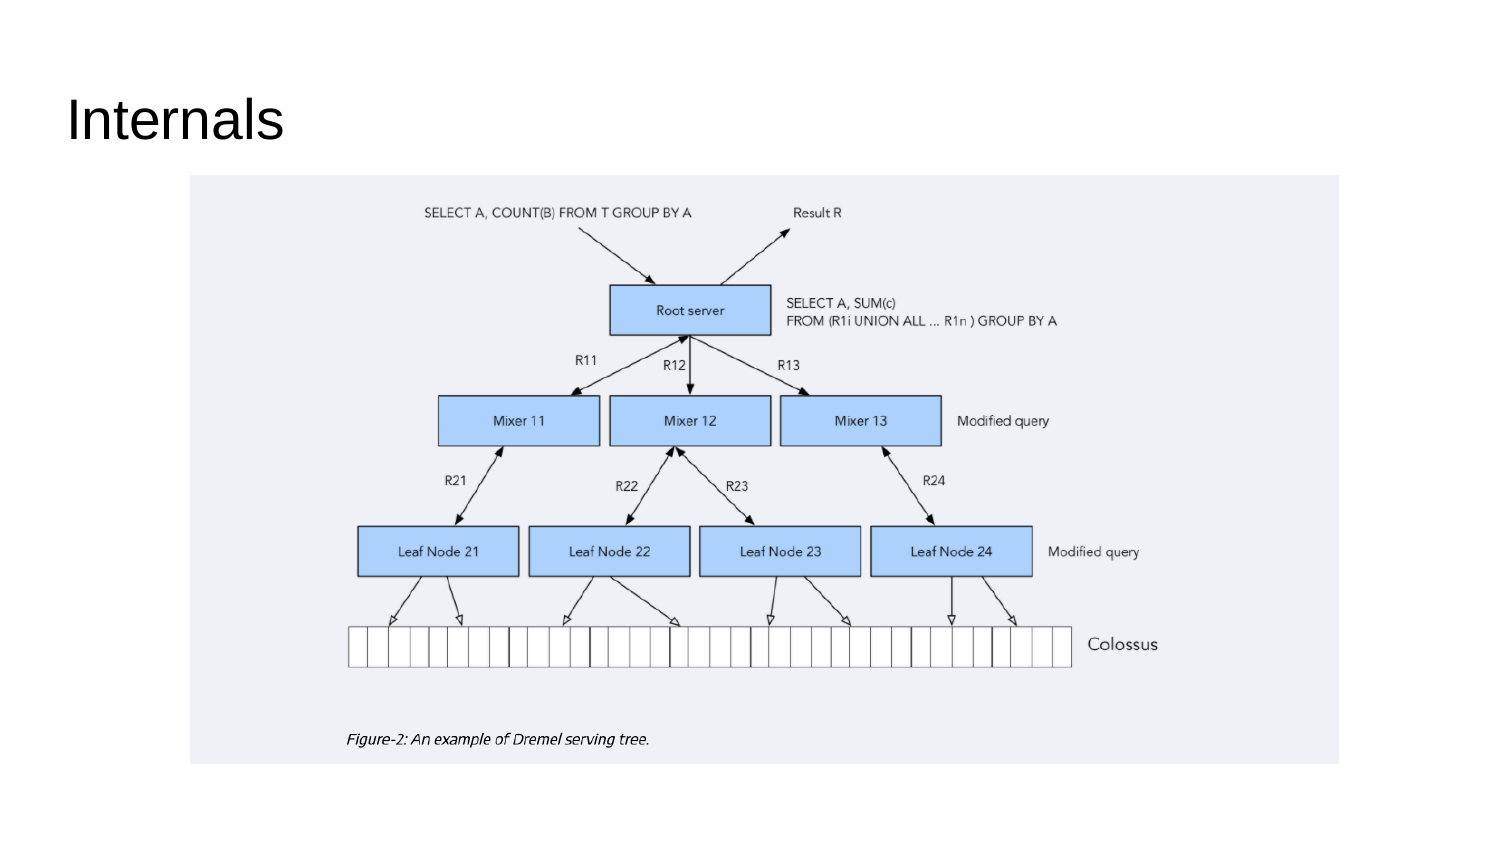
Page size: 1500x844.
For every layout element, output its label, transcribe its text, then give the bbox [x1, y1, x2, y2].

picture [190, 175, 1339, 764]
title Internals [51, 72, 1449, 167]
